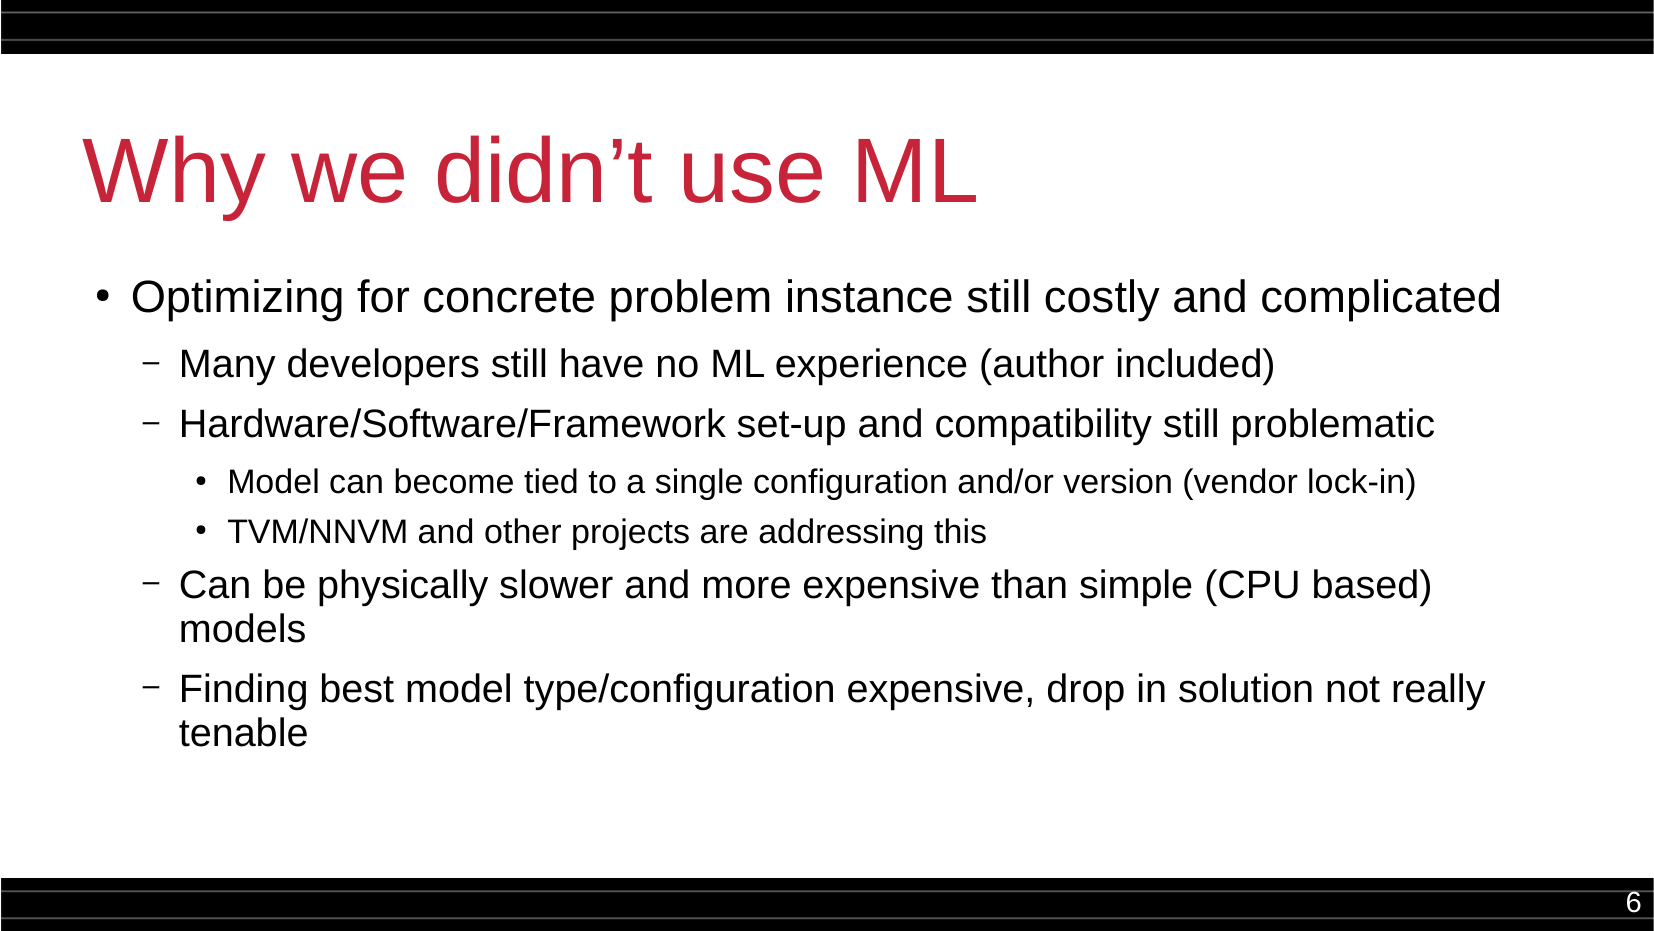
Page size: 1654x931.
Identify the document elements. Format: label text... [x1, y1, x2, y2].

picture [1, 878, 1654, 931]
list Optimizing for concrete problem instance still costly and complicated Many developers still have no ML experience (author included) Hardware/Software/Framework set-up and compatibility still problematic Model can become tied to a single configuration and/or version (vendor lock-in) TVM/NNVM and other projects are addressing this Can be physically slower and more expensive than simple (CPU based) models Finding best model type/configuration expensive, drop in solution not really tenable [82, 271, 1571, 758]
title Why we didn’t use ML [82, 92, 1571, 249]
picture [1, 0, 1654, 54]
